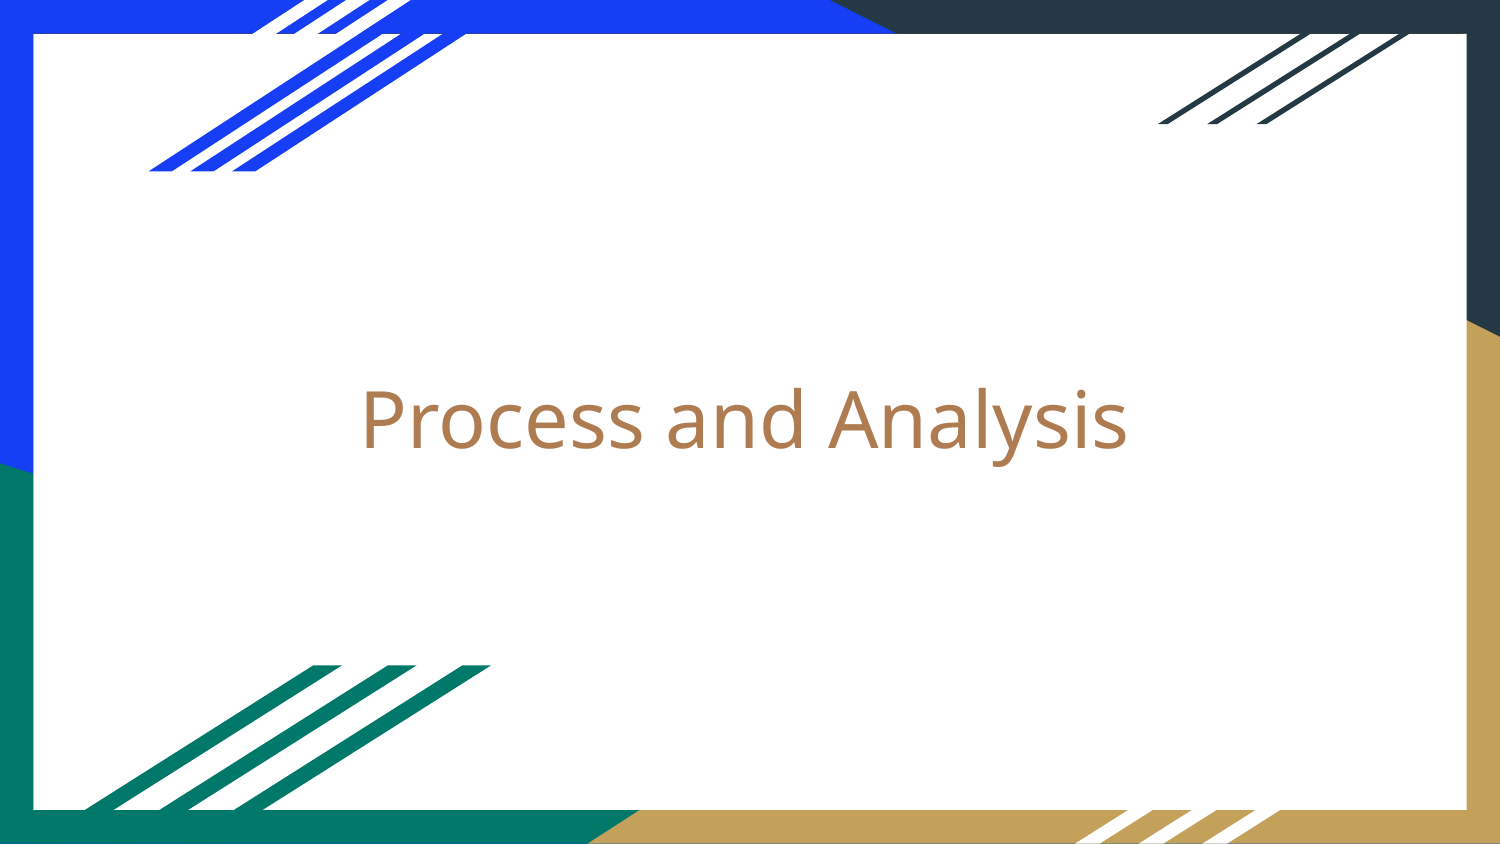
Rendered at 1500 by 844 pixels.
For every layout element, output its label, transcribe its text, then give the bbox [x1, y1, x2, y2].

title Process and Analysis [304, 298, 1185, 537]
